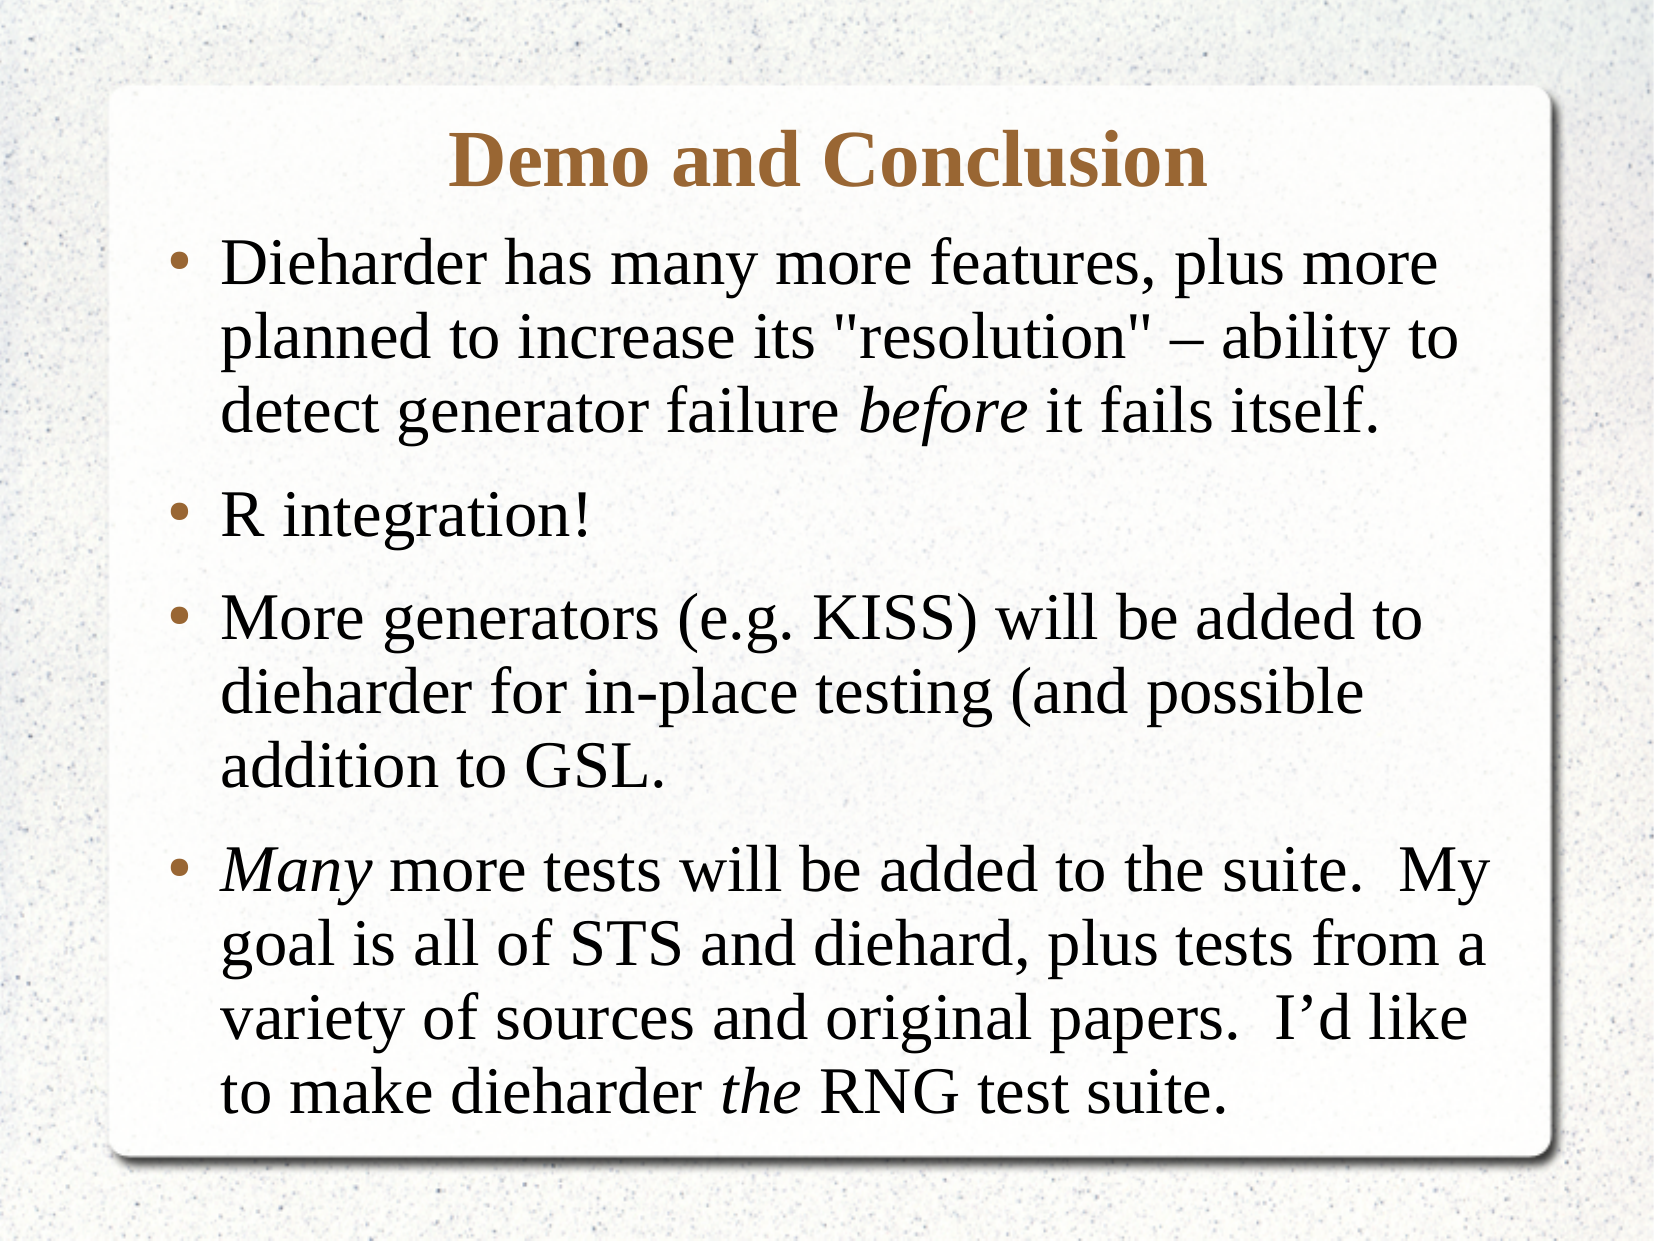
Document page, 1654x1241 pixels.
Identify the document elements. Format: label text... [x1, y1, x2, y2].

title Demo and Conclusion [120, 55, 1538, 263]
list Dieharder has many more features, plus more planned to increase its "resolution" – ability to detect generator failure before it fails itself. R integration! More generators (e.g. KISS) will be added to dieharder for in-place testing (and possible addition to GSL. Many more tests will be added to the suite. My goal is all of STS and diehard, plus tests from a variety of sources and original papers. I’d like to make dieharder the RNG test suite. [150, 225, 1509, 1129]
picture [0, 0, 1654, 1241]
